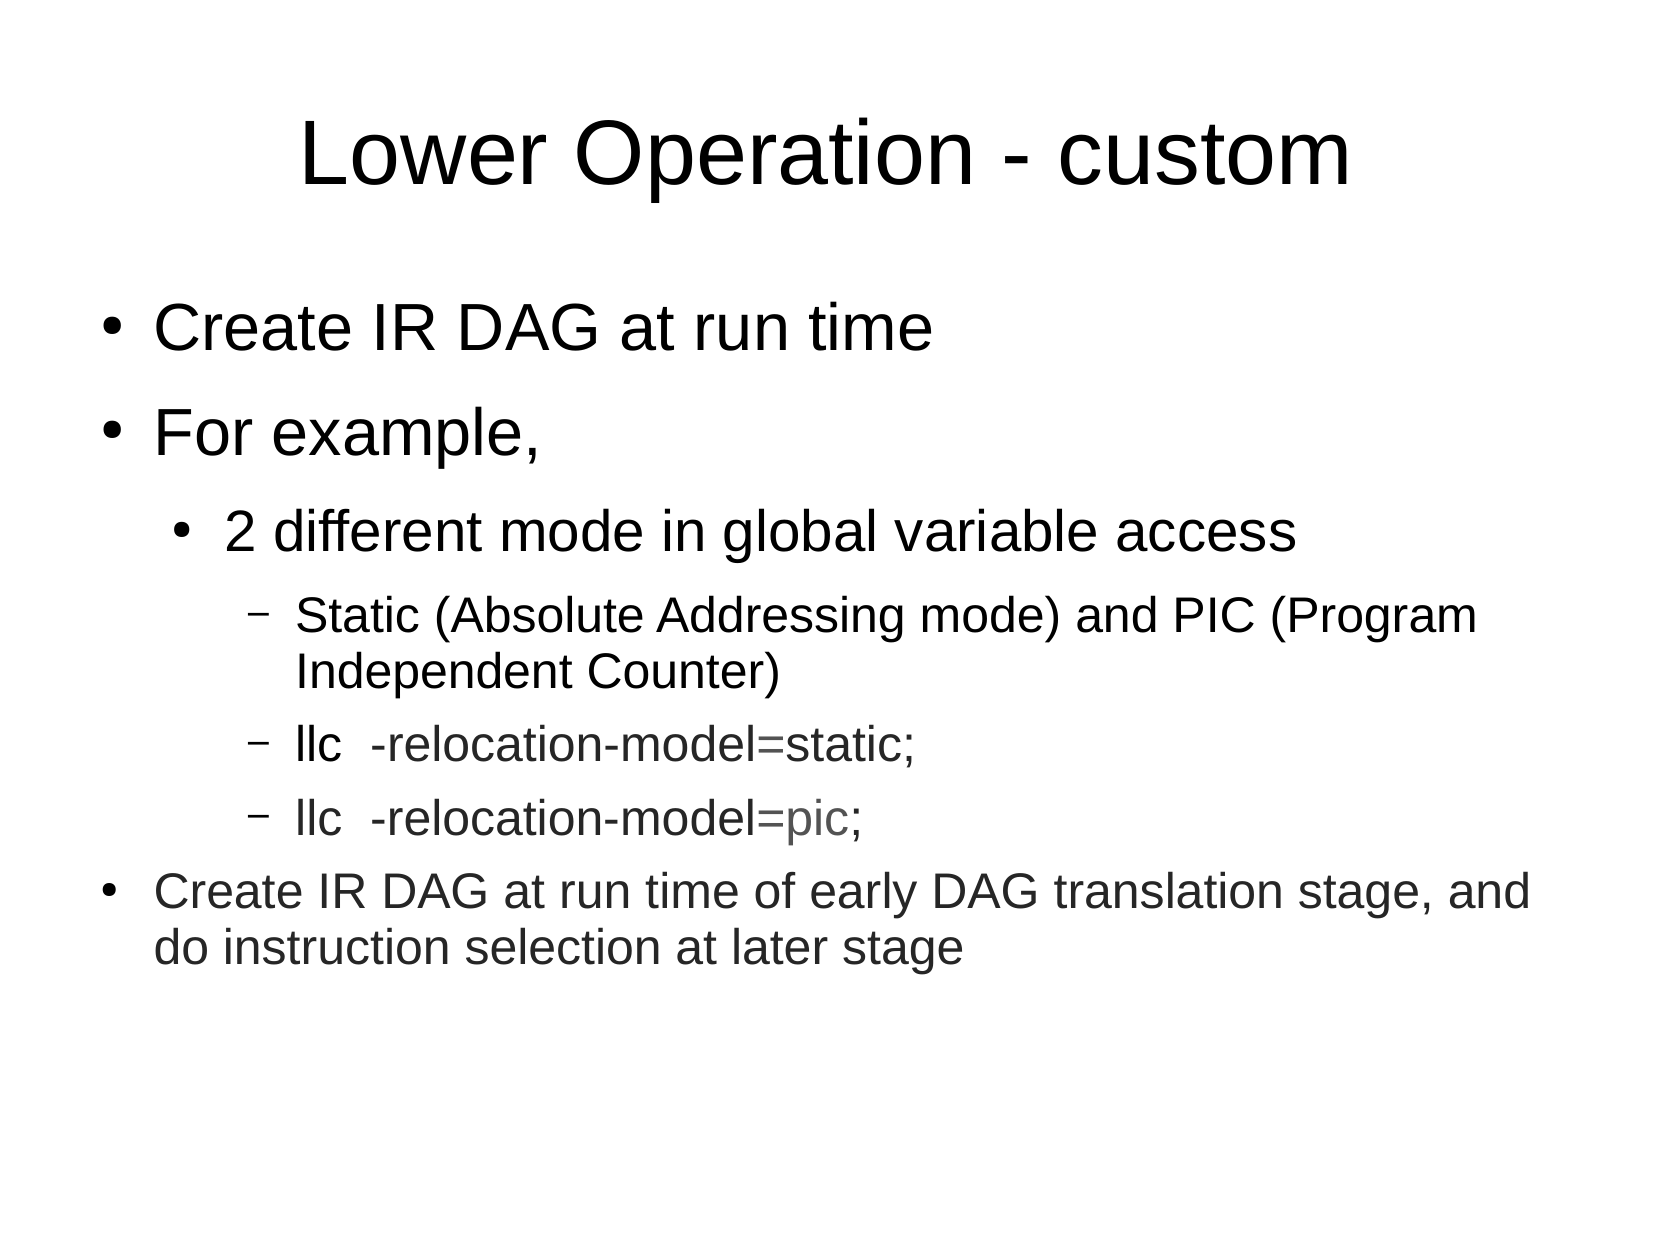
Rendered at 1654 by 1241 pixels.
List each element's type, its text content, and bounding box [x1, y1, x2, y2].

title Lower Operation - custom [82, 49, 1571, 257]
list Create IR DAG at run time For example, 2 different mode in global variable access Static (Absolute Addressing mode) and PIC (Program Independent Counter) llc -relocation-model=static; llc -relocation-model=pic; Create IR DAG at run time of early DAG translation stage, and do instruction selection at later stage [82, 290, 1571, 1109]
